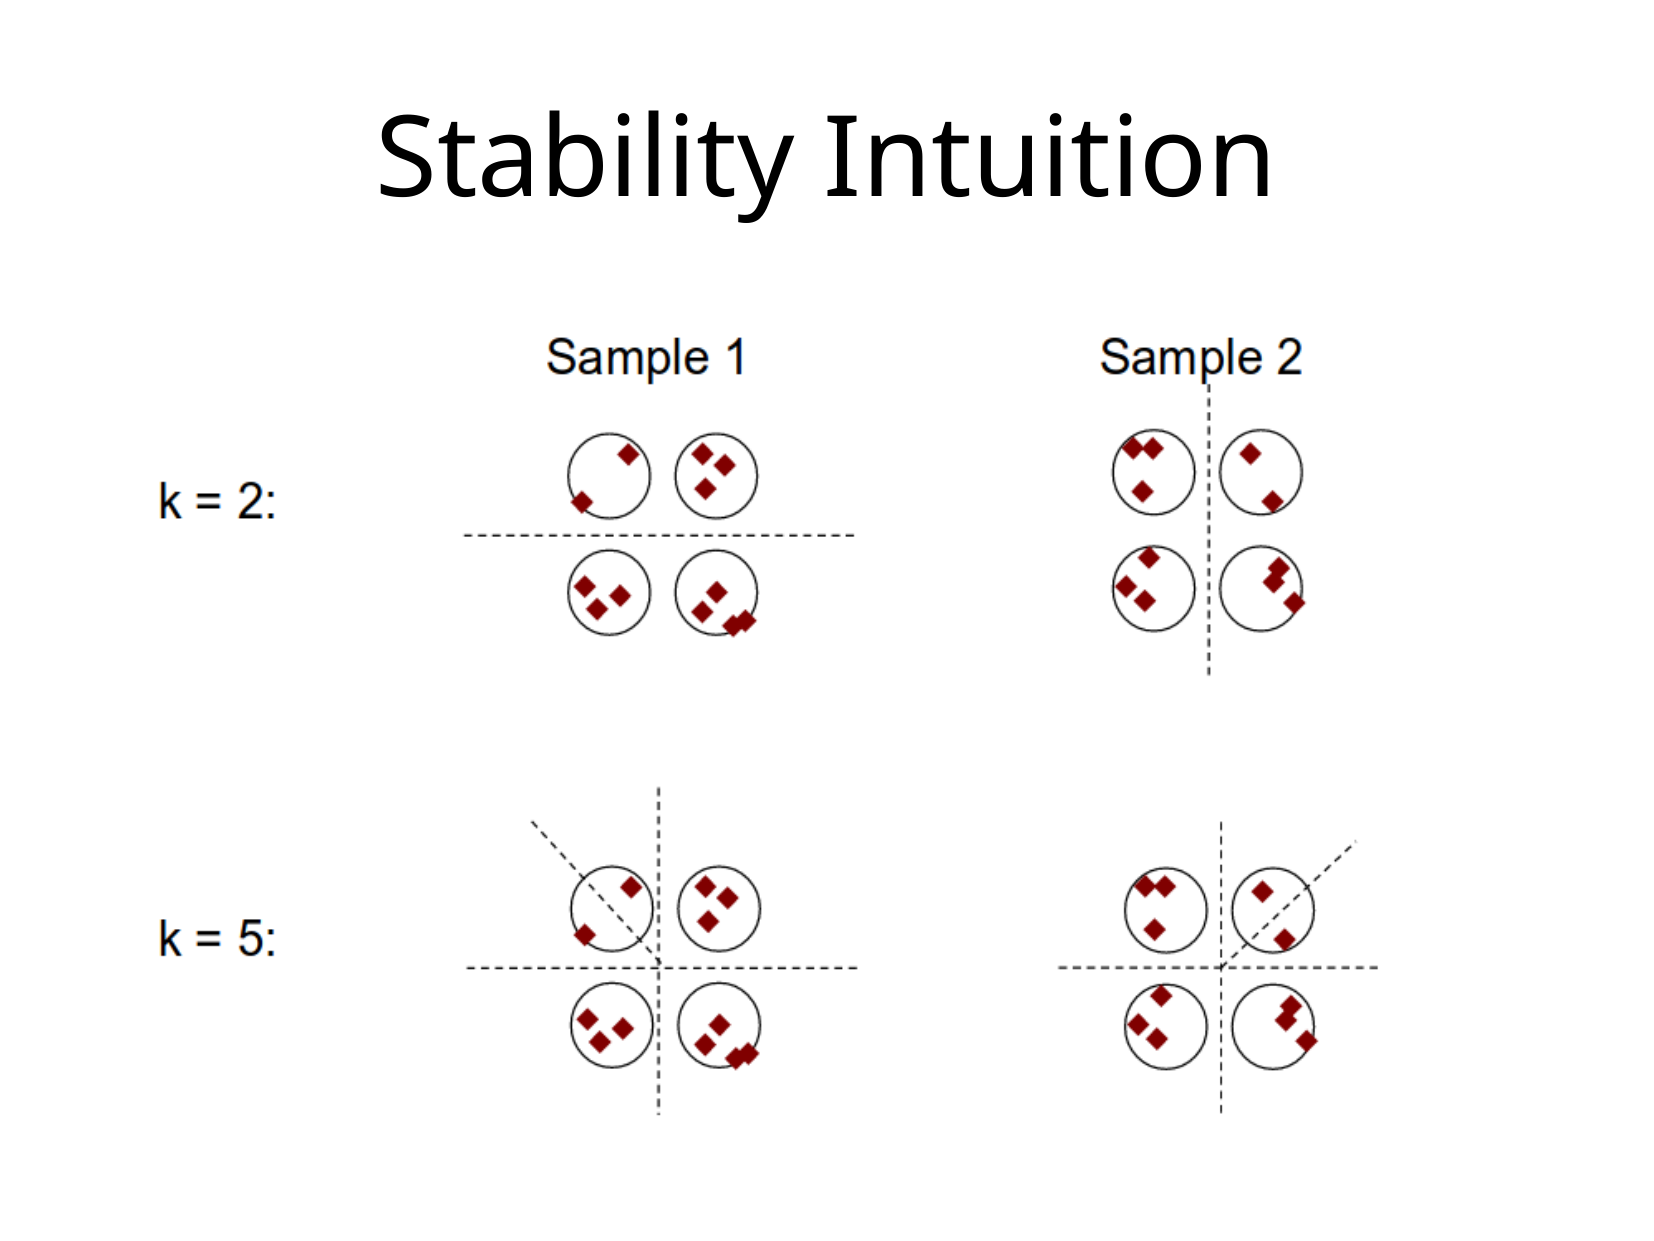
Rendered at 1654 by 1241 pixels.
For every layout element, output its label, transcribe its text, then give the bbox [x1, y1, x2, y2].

picture [135, 290, 1446, 1171]
title Stability Intuition [82, 49, 1571, 257]
